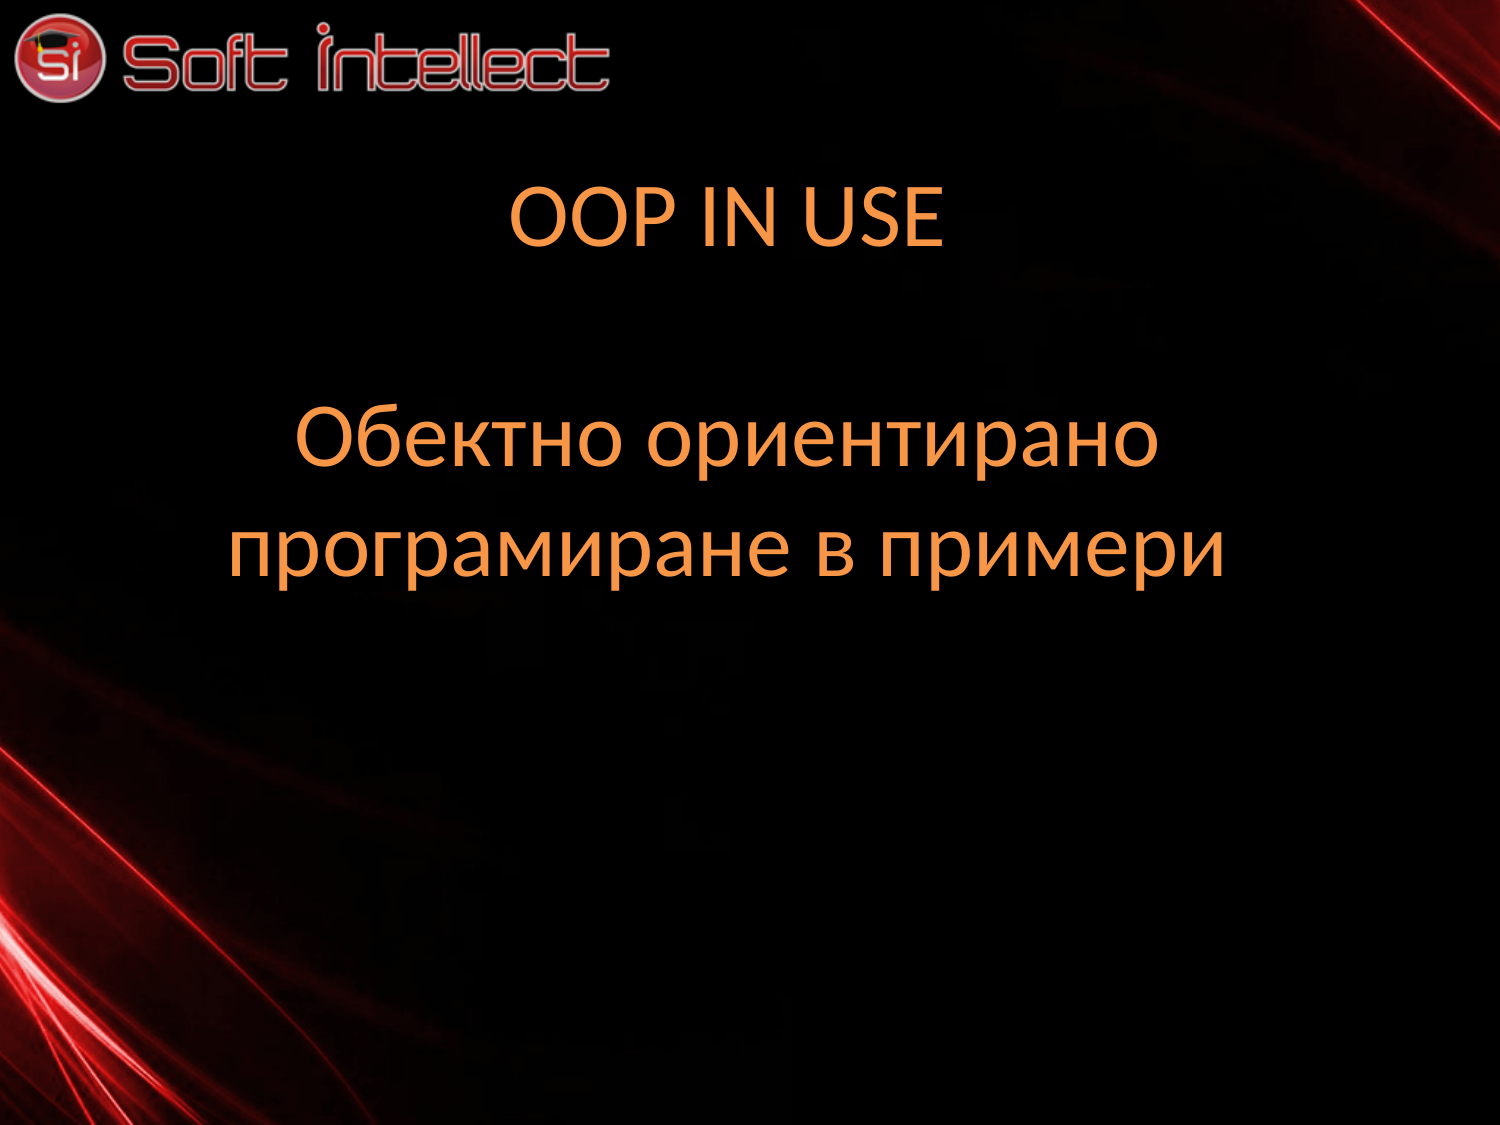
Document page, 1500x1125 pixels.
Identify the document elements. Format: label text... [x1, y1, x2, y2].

text_box OOP IN USE Обектно ориентирано програмиране в примери [90, 254, 1365, 496]
picture [0, 0, 1500, 1125]
